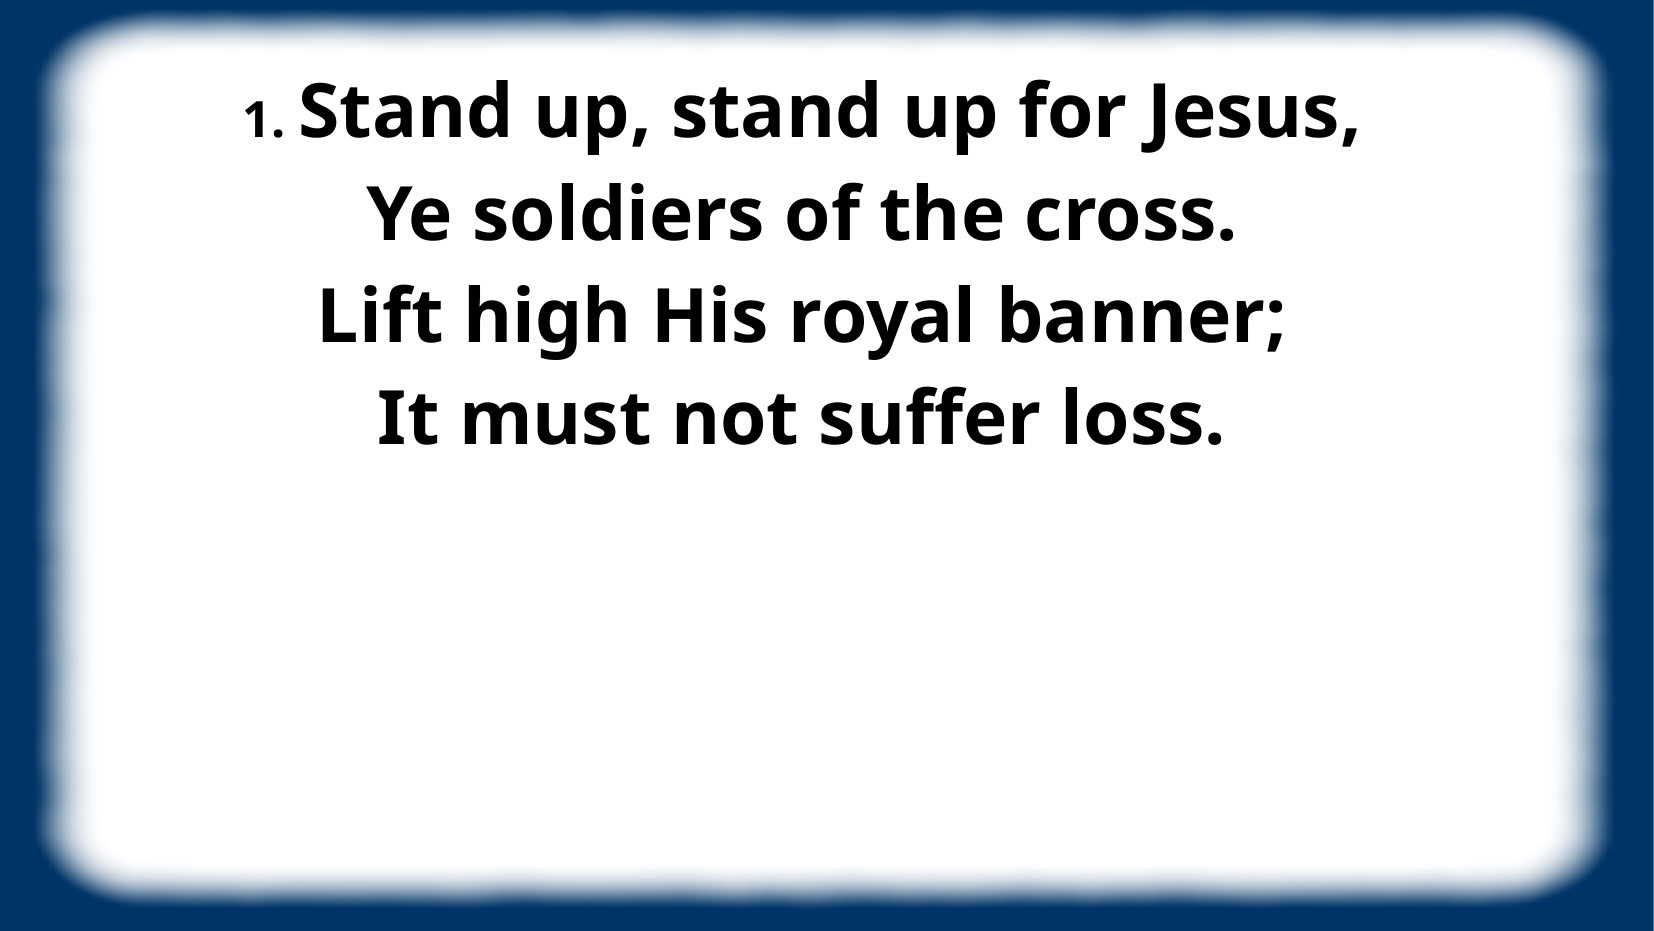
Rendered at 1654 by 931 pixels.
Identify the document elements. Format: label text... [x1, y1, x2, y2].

picture [0, 0, 1654, 931]
text_box 1. Stand up, stand up for Jesus, Ye soldiers of the cross. Lift high His royal banner; It must not suffer loss. [90, 50, 1516, 465]
